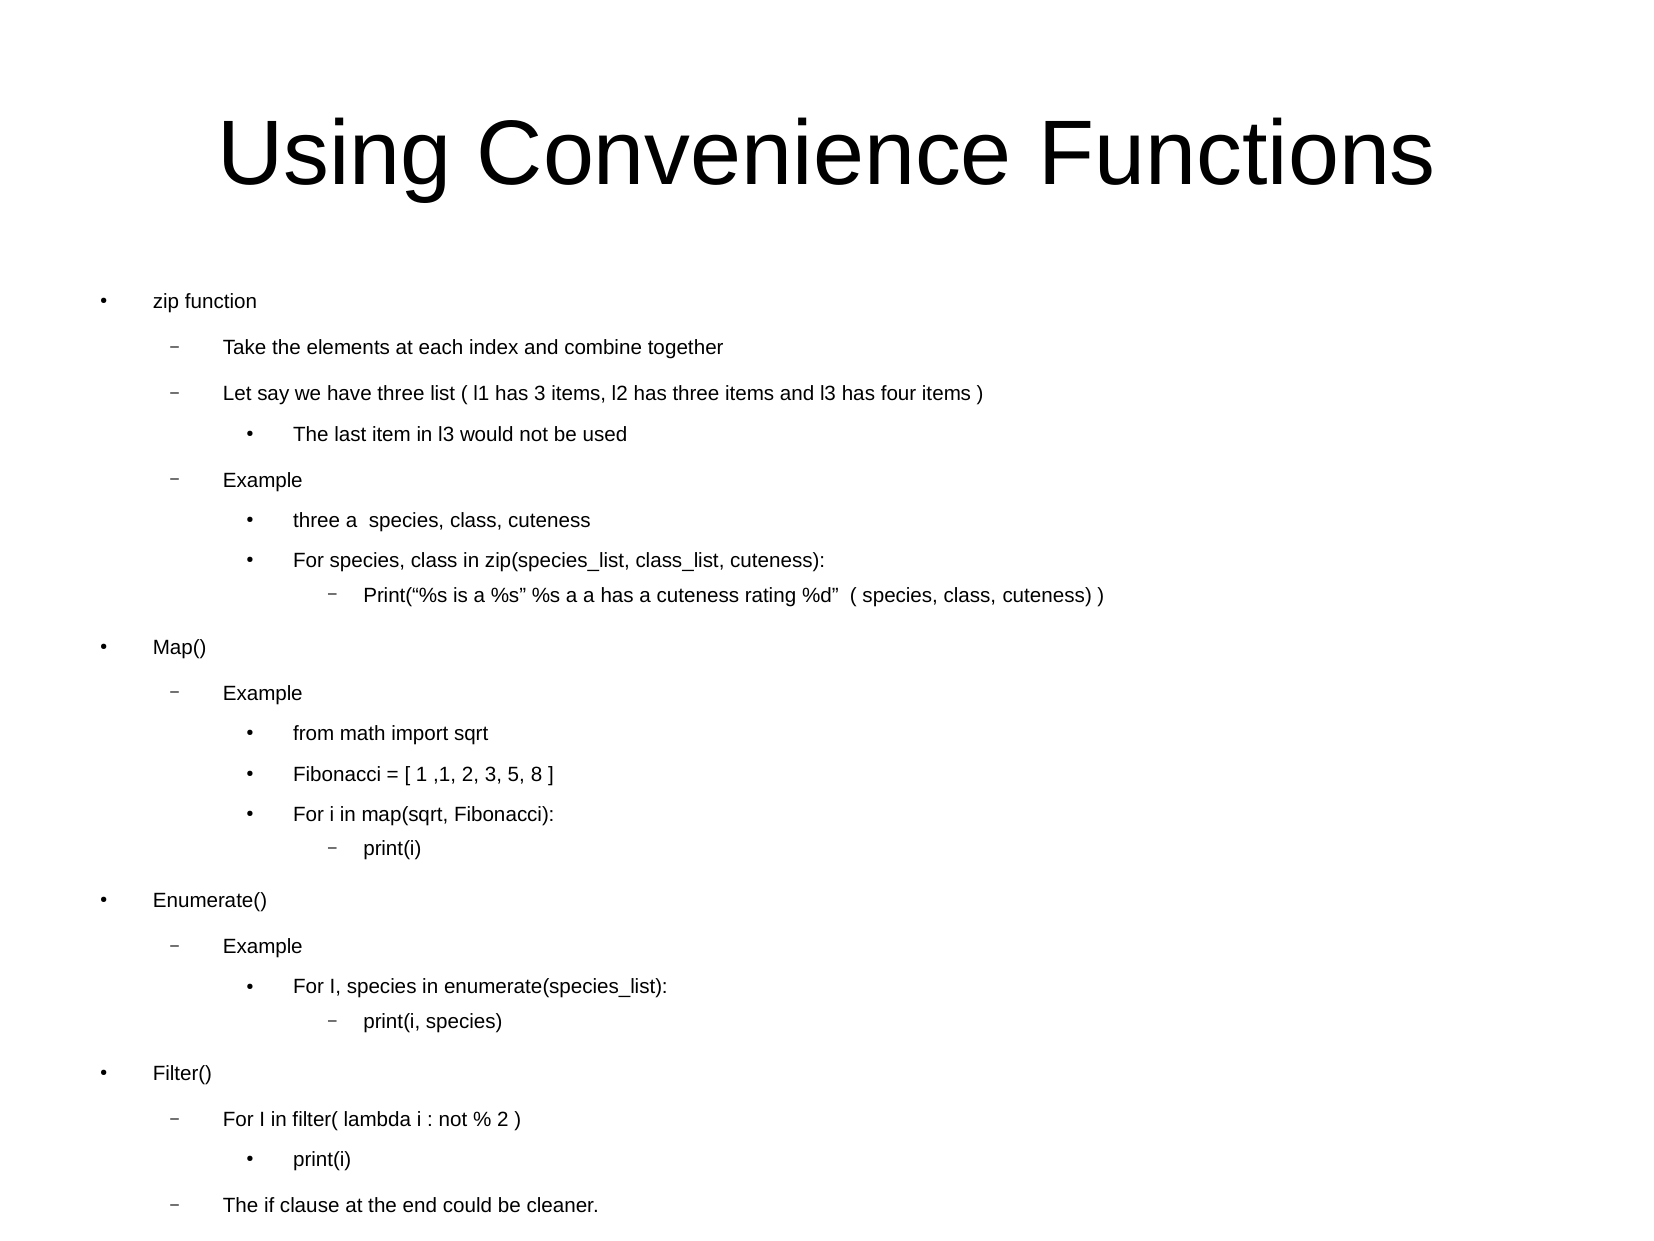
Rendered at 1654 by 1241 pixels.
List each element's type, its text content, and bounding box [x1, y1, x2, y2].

list zip function Take the elements at each index and combine together Let say we have three list ( l1 has 3 items, l2 has three items and l3 has four items ) The last item in l3 would not be used Example three a species, class, cuteness For species, class in zip(species_list, class_list, cuteness): Print(“%s is a %s” %s a a has a cuteness rating %d” ( species, class, cuteness) ) Map() Example from math import sqrt Fibonacci = [ 1 ,1, 2, 3, 5, 8 ] For i in map(sqrt, Fibonacci): print(i) Enumerate() Example For I, species in enumerate(species_list): print(i, species) Filter() For I in filter( lambda i : not % 2 ) print(i) The if clause at the end could be cleaner. [82, 290, 1571, 1229]
title Using Convenience Functions [82, 49, 1571, 257]
